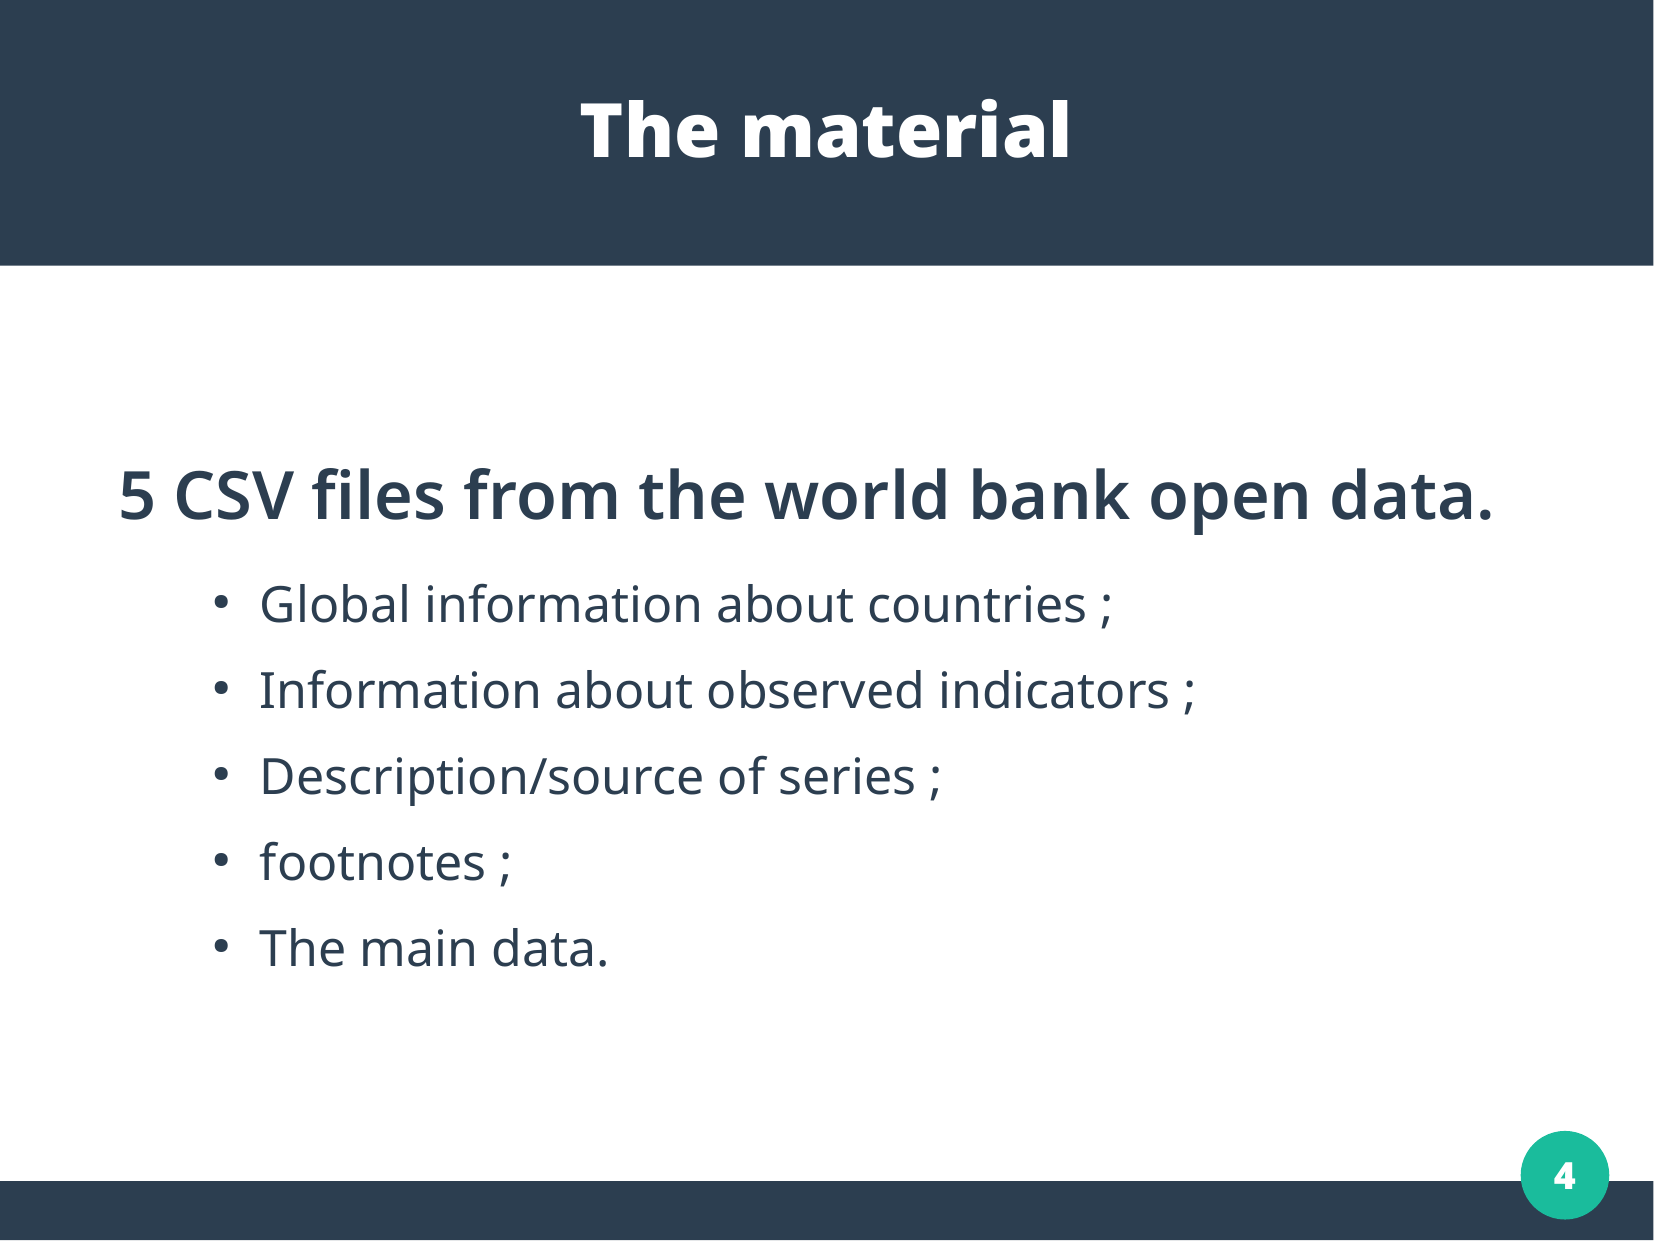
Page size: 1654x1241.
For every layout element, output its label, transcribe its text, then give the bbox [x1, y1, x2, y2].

title The material [59, 49, 1595, 207]
list 5 CSV files from the world bank open data. Global information about countries ; Information about observed indicators ; Description/source of series ; footnotes ; The main data. [47, 448, 1583, 1241]
